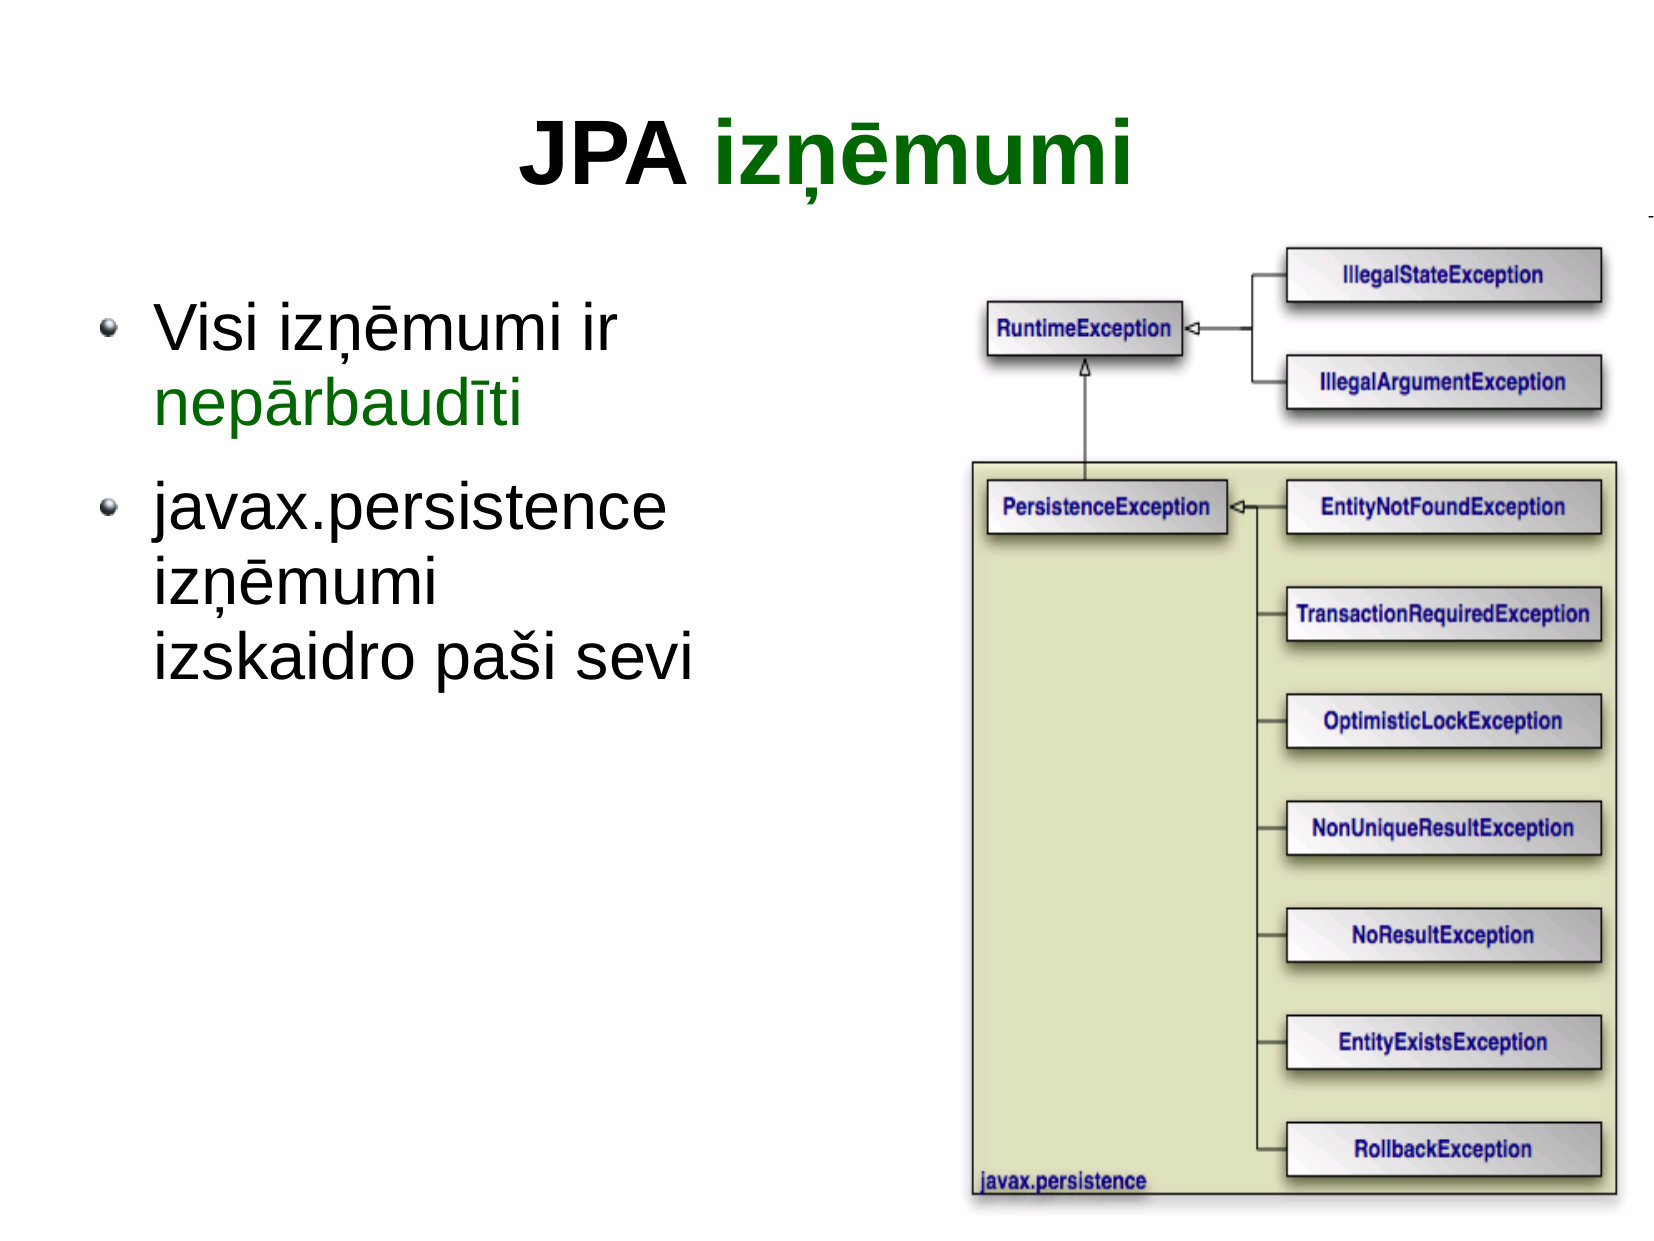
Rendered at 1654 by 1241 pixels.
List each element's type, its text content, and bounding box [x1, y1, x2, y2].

list Visi izņēmumi ir nepārbaudīti javax.persistence izņēmumi izskaidro paši sevi [82, 290, 944, 1010]
title JPA izņēmumi [82, 49, 1571, 257]
picture [944, 216, 1654, 1241]
